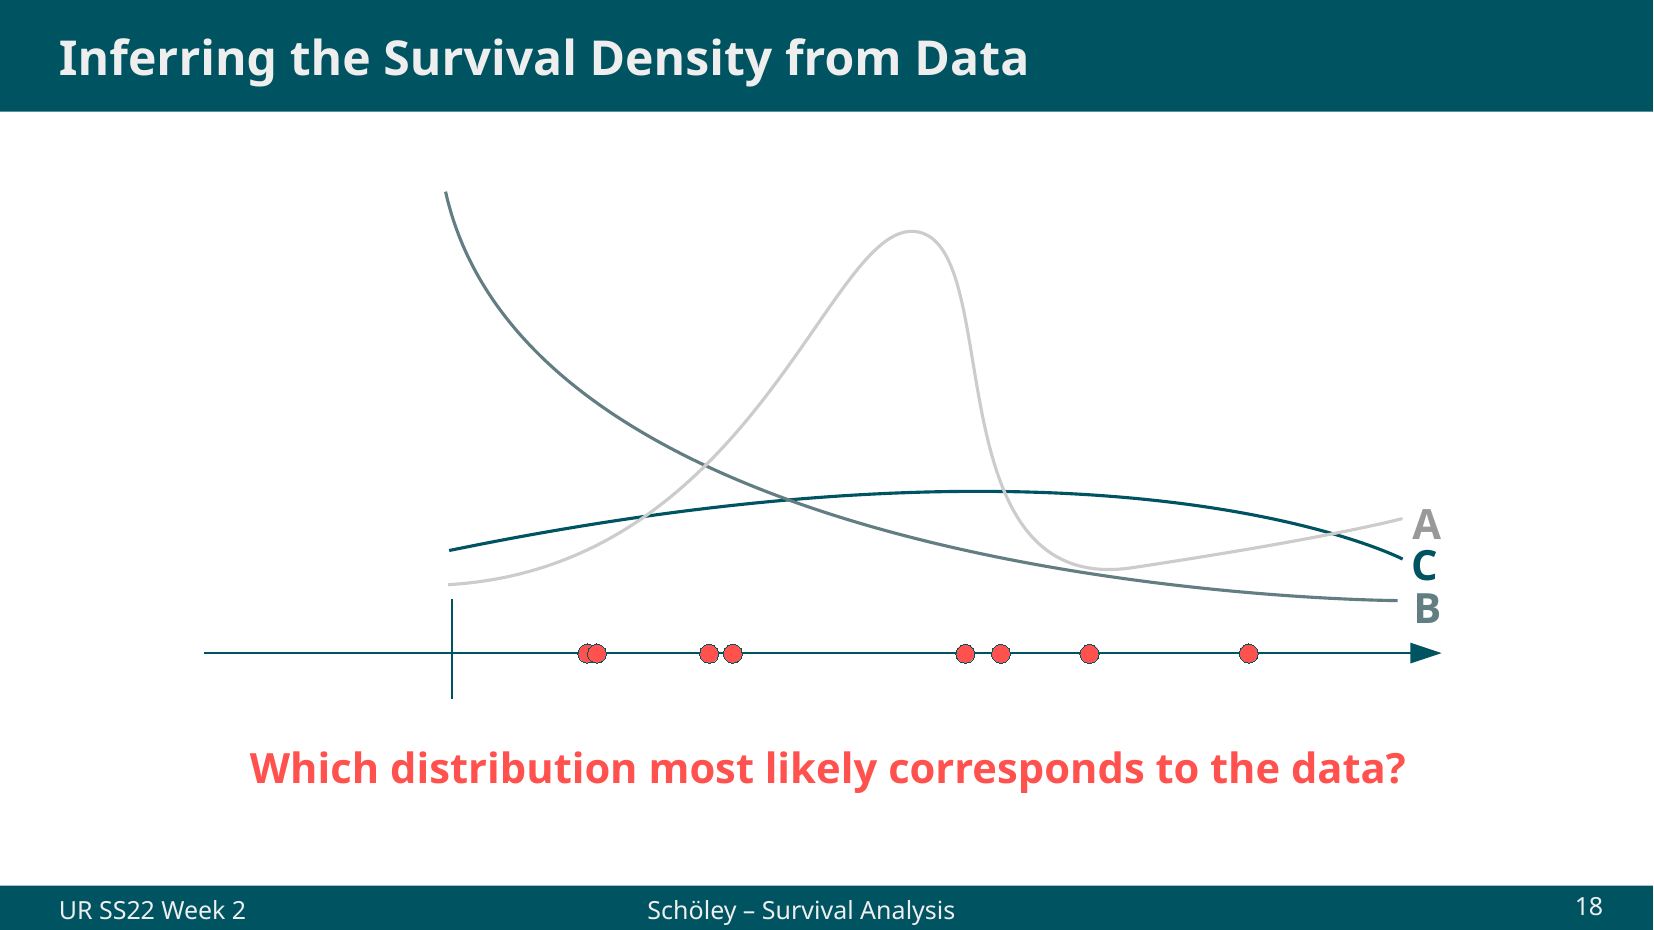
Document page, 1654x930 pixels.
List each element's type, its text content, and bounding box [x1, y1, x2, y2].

text_box [577, 643, 607, 664]
text_box Which distribution most likely corresponds to the data? [21, 730, 1636, 930]
text_box [955, 644, 976, 664]
text_box [1239, 643, 1259, 664]
text_box [991, 644, 1011, 664]
text_box [699, 644, 719, 664]
text_box [1079, 644, 1100, 664]
title Inferring the Survival Density from Data [58, 0, 1594, 117]
text_box B [1398, 571, 1461, 635]
text_box A [1397, 487, 1460, 552]
text_box C [1396, 528, 1459, 593]
text_box [723, 644, 743, 664]
